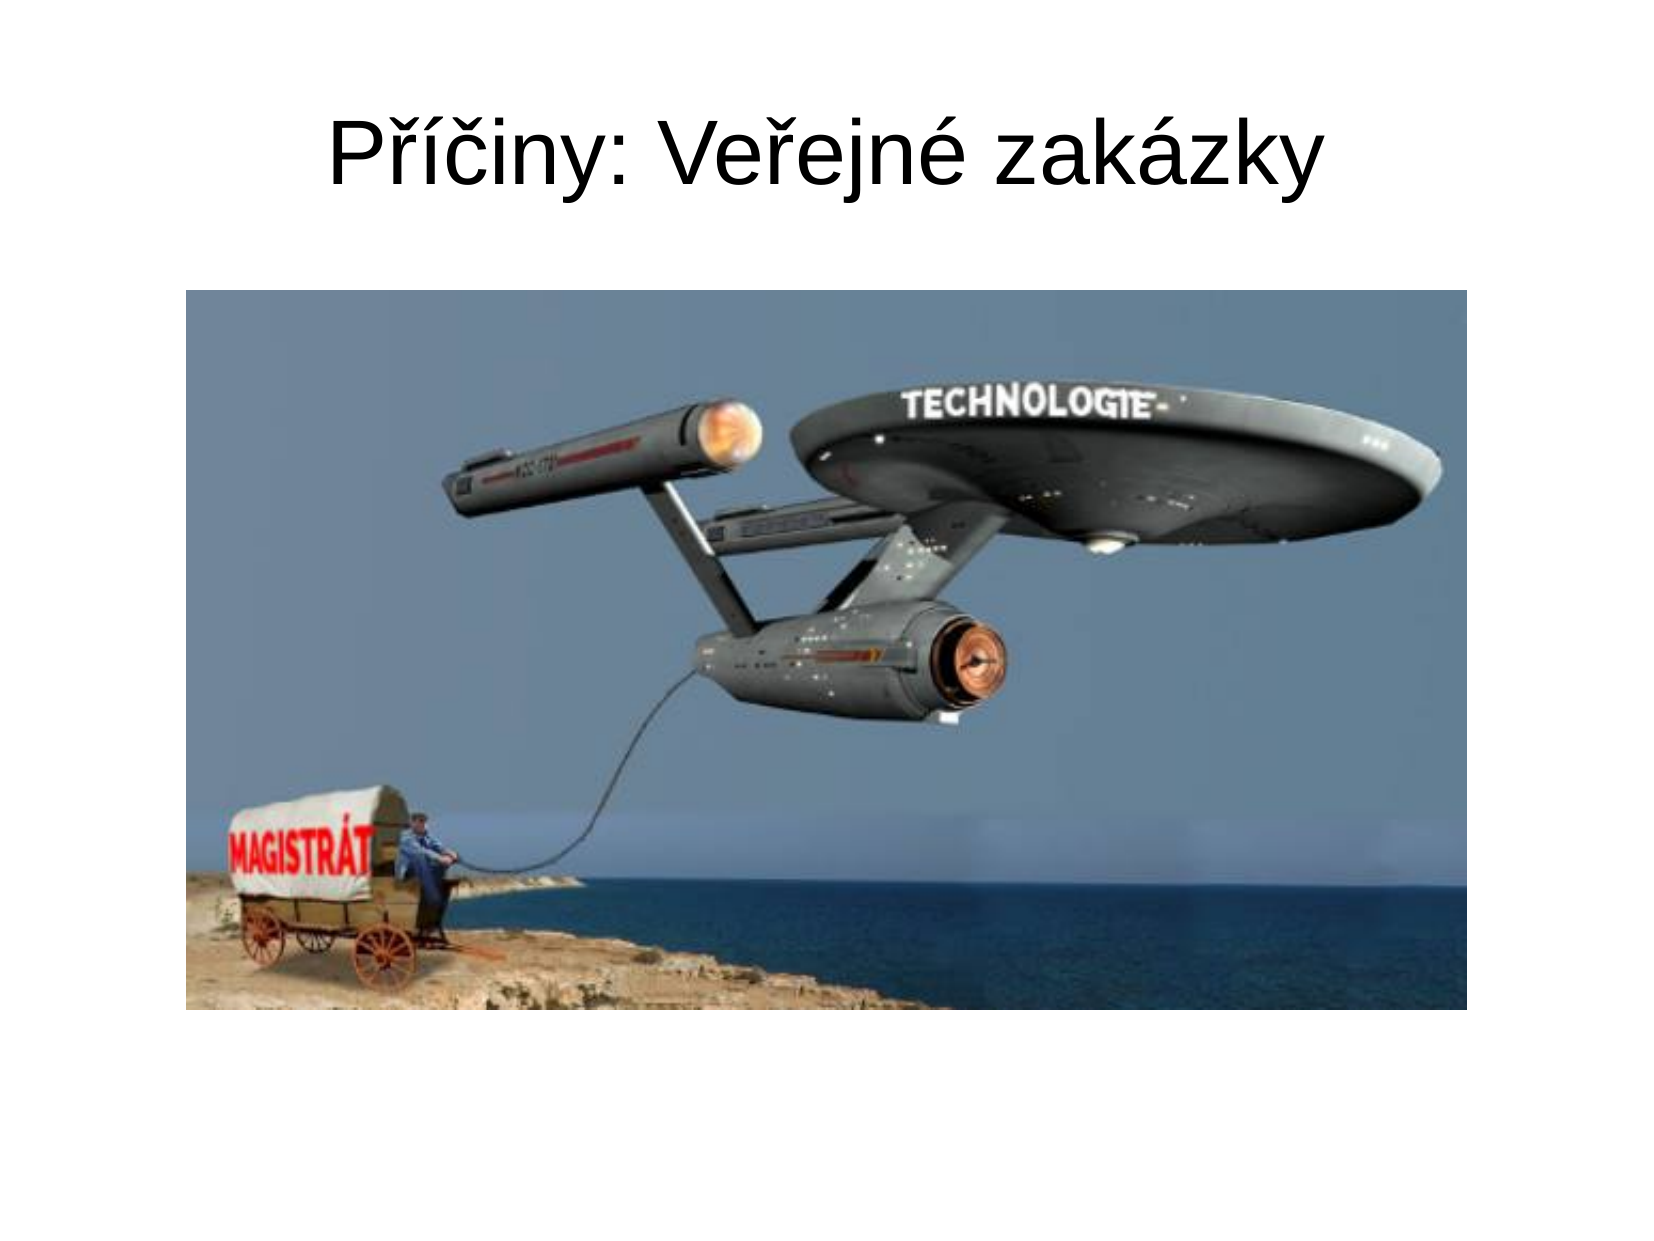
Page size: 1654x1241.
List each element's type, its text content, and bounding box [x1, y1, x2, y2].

picture [186, 290, 1467, 1010]
title Příčiny: Veřejné zakázky [82, 49, 1571, 257]
